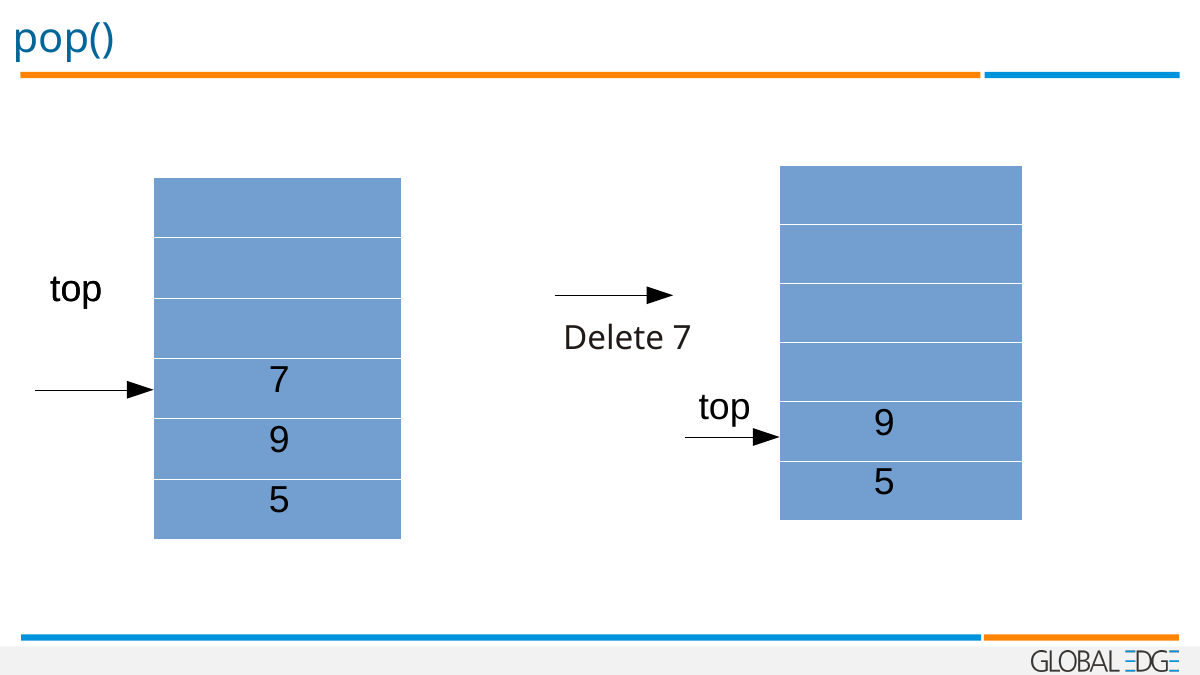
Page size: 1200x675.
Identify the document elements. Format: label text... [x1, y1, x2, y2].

table_header [154, 178, 401, 237]
text_box top [35, 259, 130, 341]
table_cell 9 [154, 419, 401, 479]
table_cell [780, 284, 1022, 342]
picture [1031, 650, 1179, 672]
table_header [780, 166, 1022, 224]
table_cell [154, 238, 401, 298]
table_cell [780, 225, 1022, 283]
title pop() [12, 9, 1088, 63]
text_box Delete 7 [492, 313, 720, 367]
table_cell [780, 343, 1022, 401]
table_cell 5 [154, 480, 401, 539]
text_box top [673, 377, 780, 485]
table_cell 7 [154, 359, 401, 418]
table_cell 5 [780, 462, 1022, 520]
table_cell 9 [780, 402, 1022, 461]
table_cell [154, 299, 401, 358]
